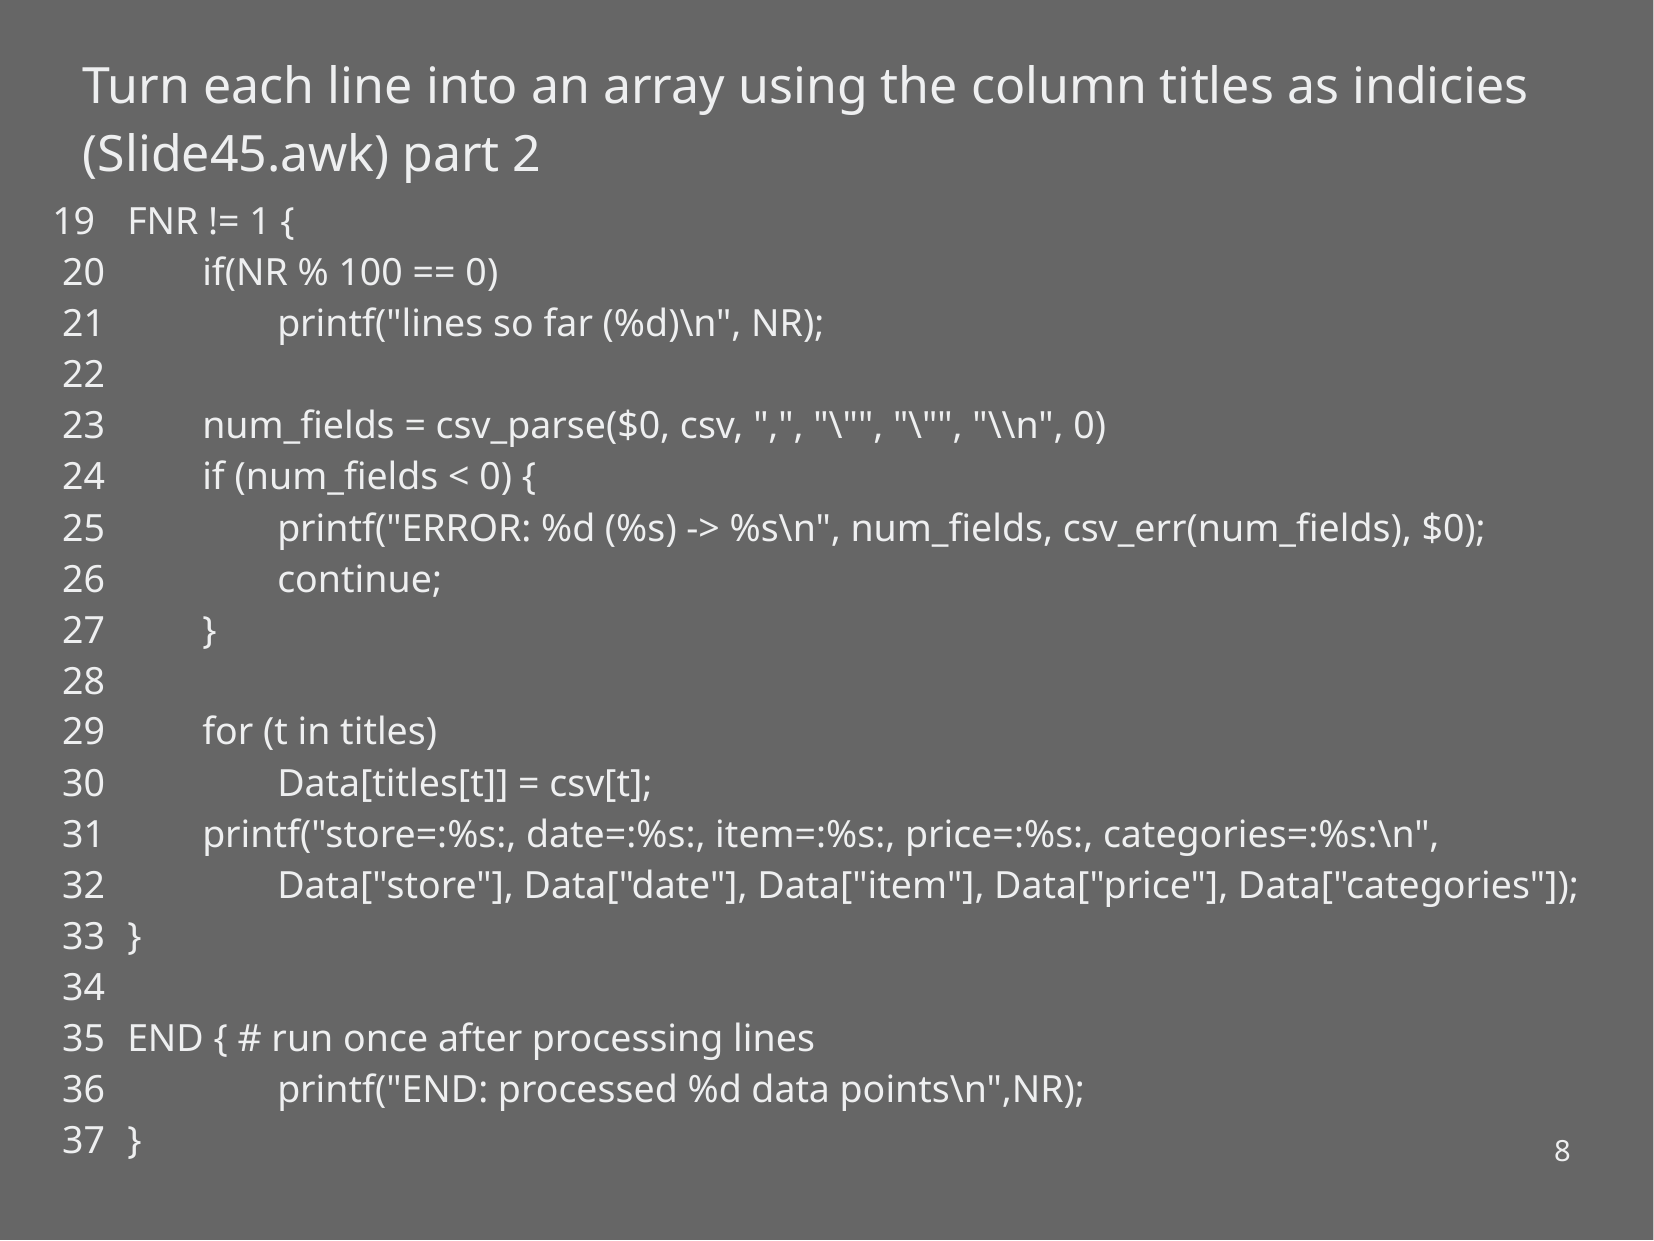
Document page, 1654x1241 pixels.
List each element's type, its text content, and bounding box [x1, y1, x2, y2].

title Turn each line into an array using the column titles as indicies (Slide45.awk) part 2 [82, 49, 1571, 187]
text_box 19 FNR != 1 { 20 if(NR % 100 == 0) 21 printf("lines so far (%d)\n", NR); 22 23 num_fields = csv_parse($0, csv, ",", "\"", "\"", "\\n", 0) 24 if (num_fields < 0) { 25 printf("ERROR: %d (%s) -> %s\n", num_fields, csv_err(num_fields), $0); 26 continue; 27 } 28 29 for (t in titles) 30 Data[titles[t]] = csv[t]; 31 printf("store=:%s:, date=:%s:, item=:%s:, price=:%s:, categories=:%s:\n", 32 Data["store"], Data["date"], Data["item"], Data["price"], Data["categories"]); 33 } 34 35 END { # run once after processing lines 36 printf("END: processed %d data points\n",NR); 37 } [37, 187, 1613, 1140]
